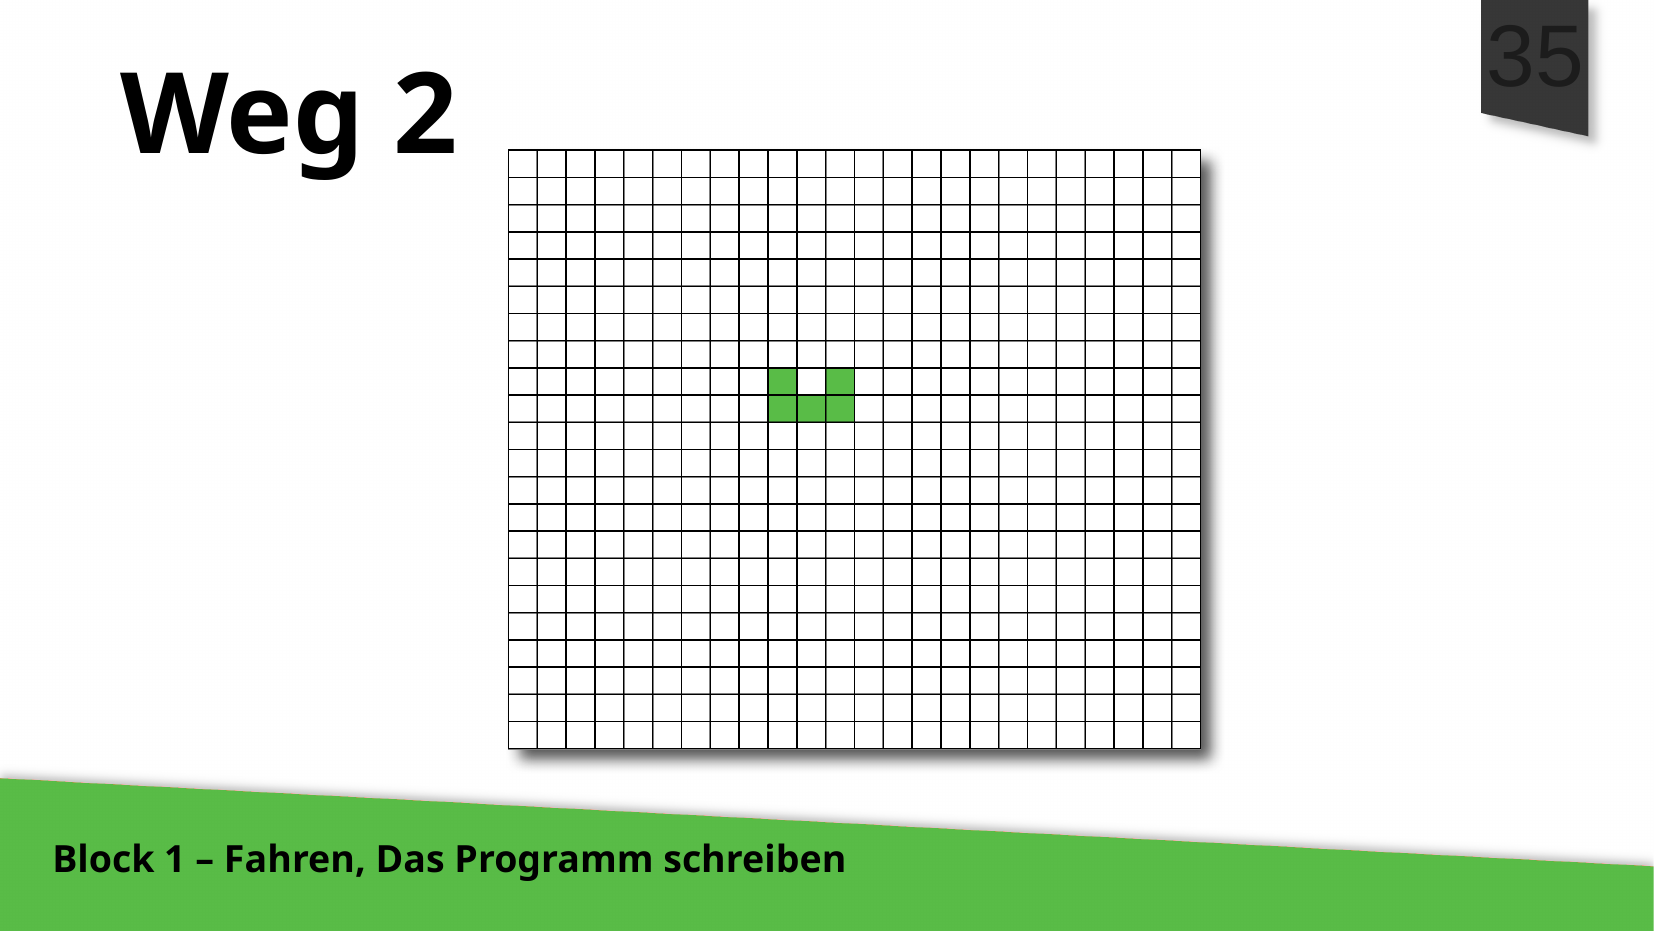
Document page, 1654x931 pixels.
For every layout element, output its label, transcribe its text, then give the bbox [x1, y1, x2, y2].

text_box <number> [923, 0, 1599, 141]
title Weg 2 [120, 32, 1501, 188]
picture [0, 0, 1654, 931]
text_box Block 1 – Fahren, Das Programm schreiben [37, 825, 863, 901]
